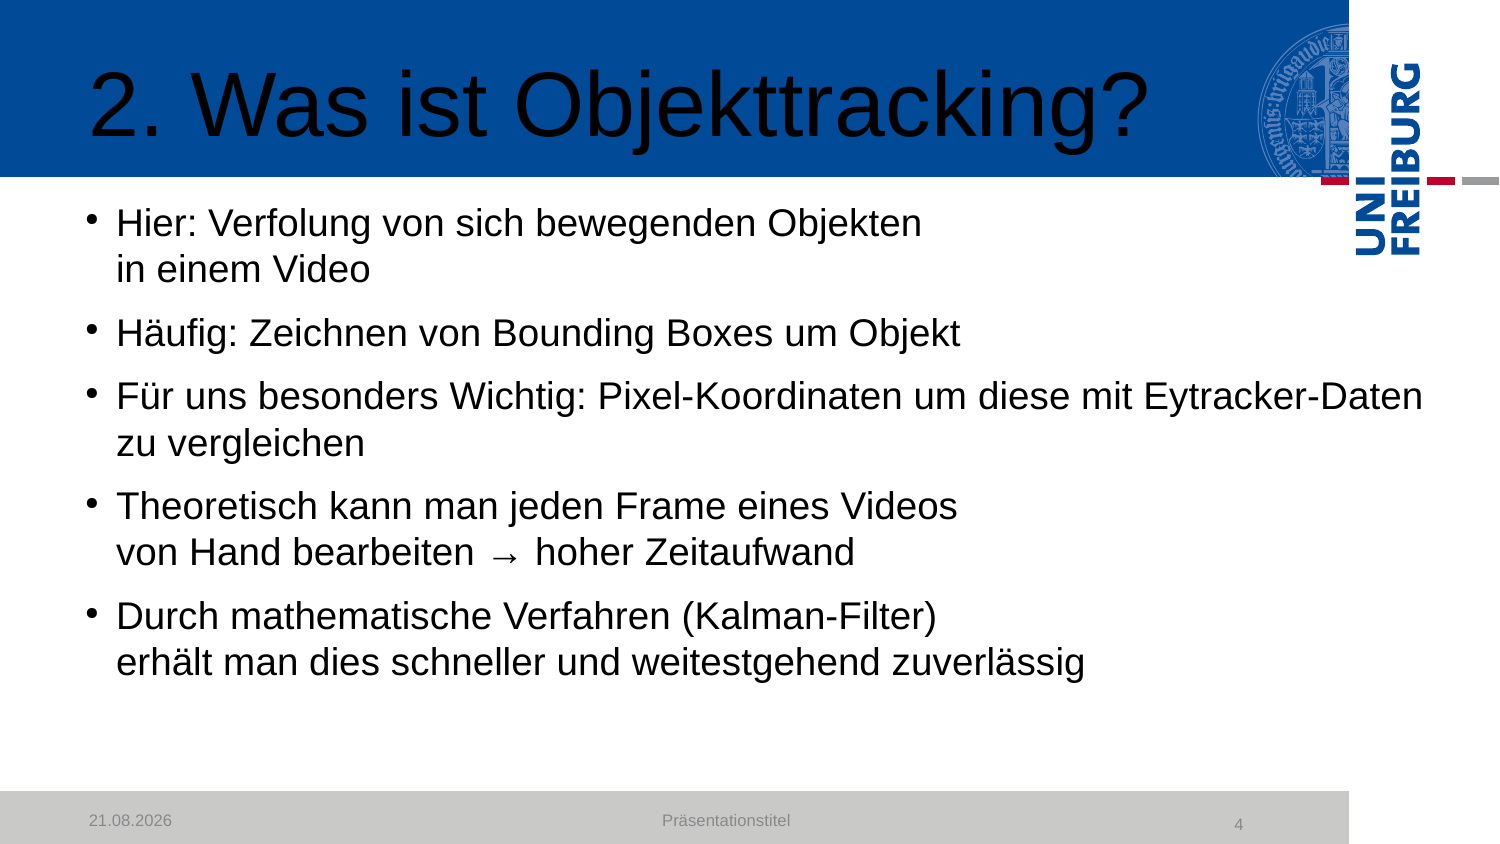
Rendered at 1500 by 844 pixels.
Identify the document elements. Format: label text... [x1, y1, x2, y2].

title 2. Was ist Objekttracking? [88, 37, 1235, 127]
list Hier: Verfolung von sich bewegenden Objekten in einem Video Häufig: Zeichnen von Bounding Boxes um Objekt Für uns besonders Wichtig: Pixel-Koordinaten um diese mit Eytracker-Daten zu vergleichen Theoretisch kann man jeden Frame eines Videos von Hand bearbeiten → hoher Zeitaufwand Durch mathematische Verfahren (Kalman-Filter) erhält man dies schneller und weitestgehend zuverlässig [75, 197, 1425, 687]
text_box Präsentationstitel [242, 805, 1211, 835]
text_box <Foliennummer> [1234, 805, 1304, 835]
text_box 01.12.2017 [88, 805, 219, 835]
